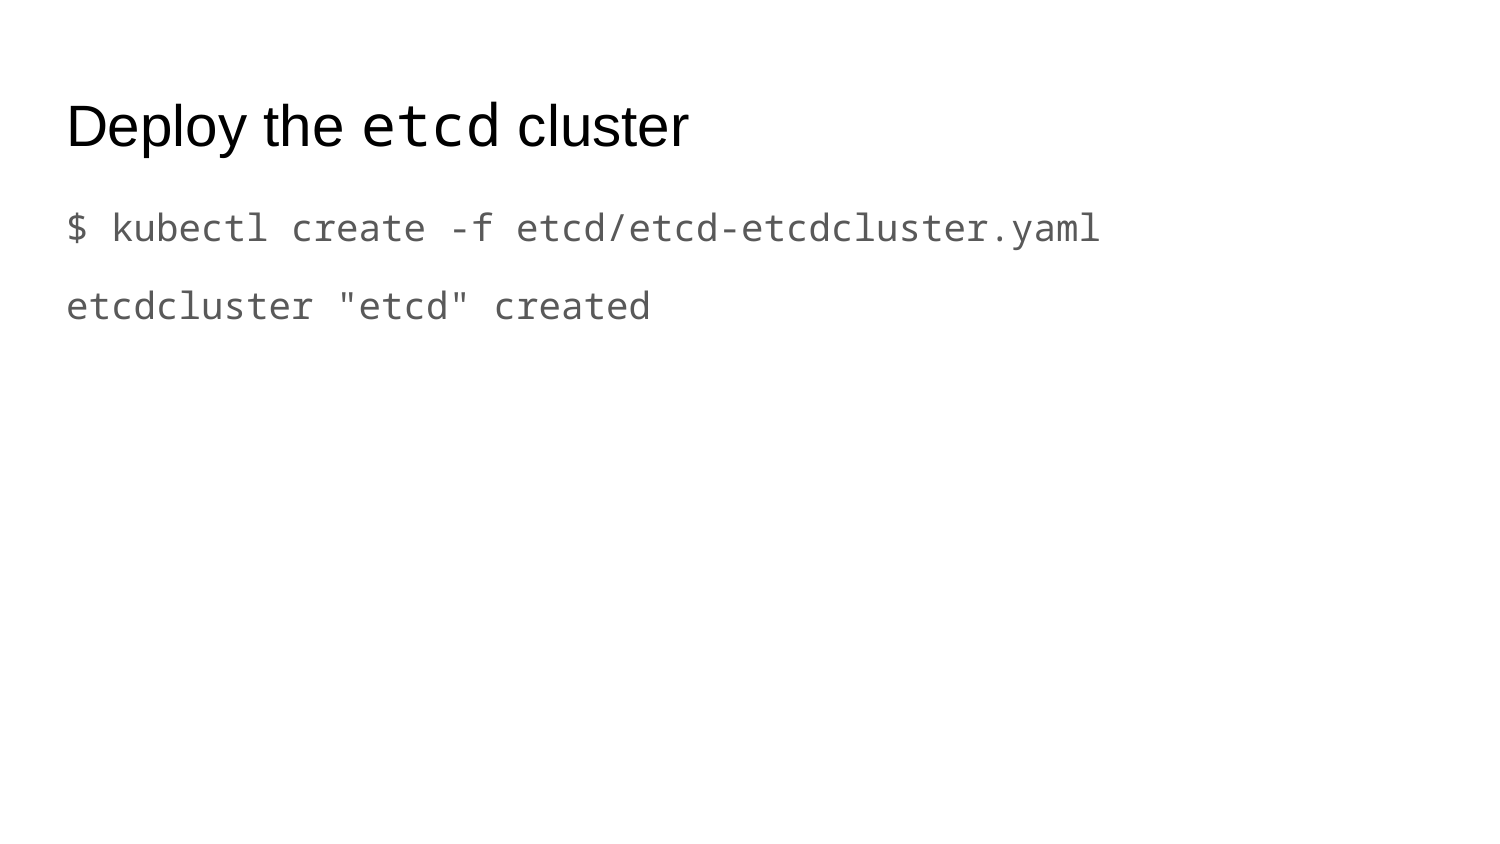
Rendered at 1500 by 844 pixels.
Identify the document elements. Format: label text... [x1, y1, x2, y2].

title Deploy the etcd cluster [51, 72, 1449, 167]
list $ kubectl create -f etcd/etcd-etcdcluster.yaml etcdcluster "etcd" created [51, 189, 1449, 750]
